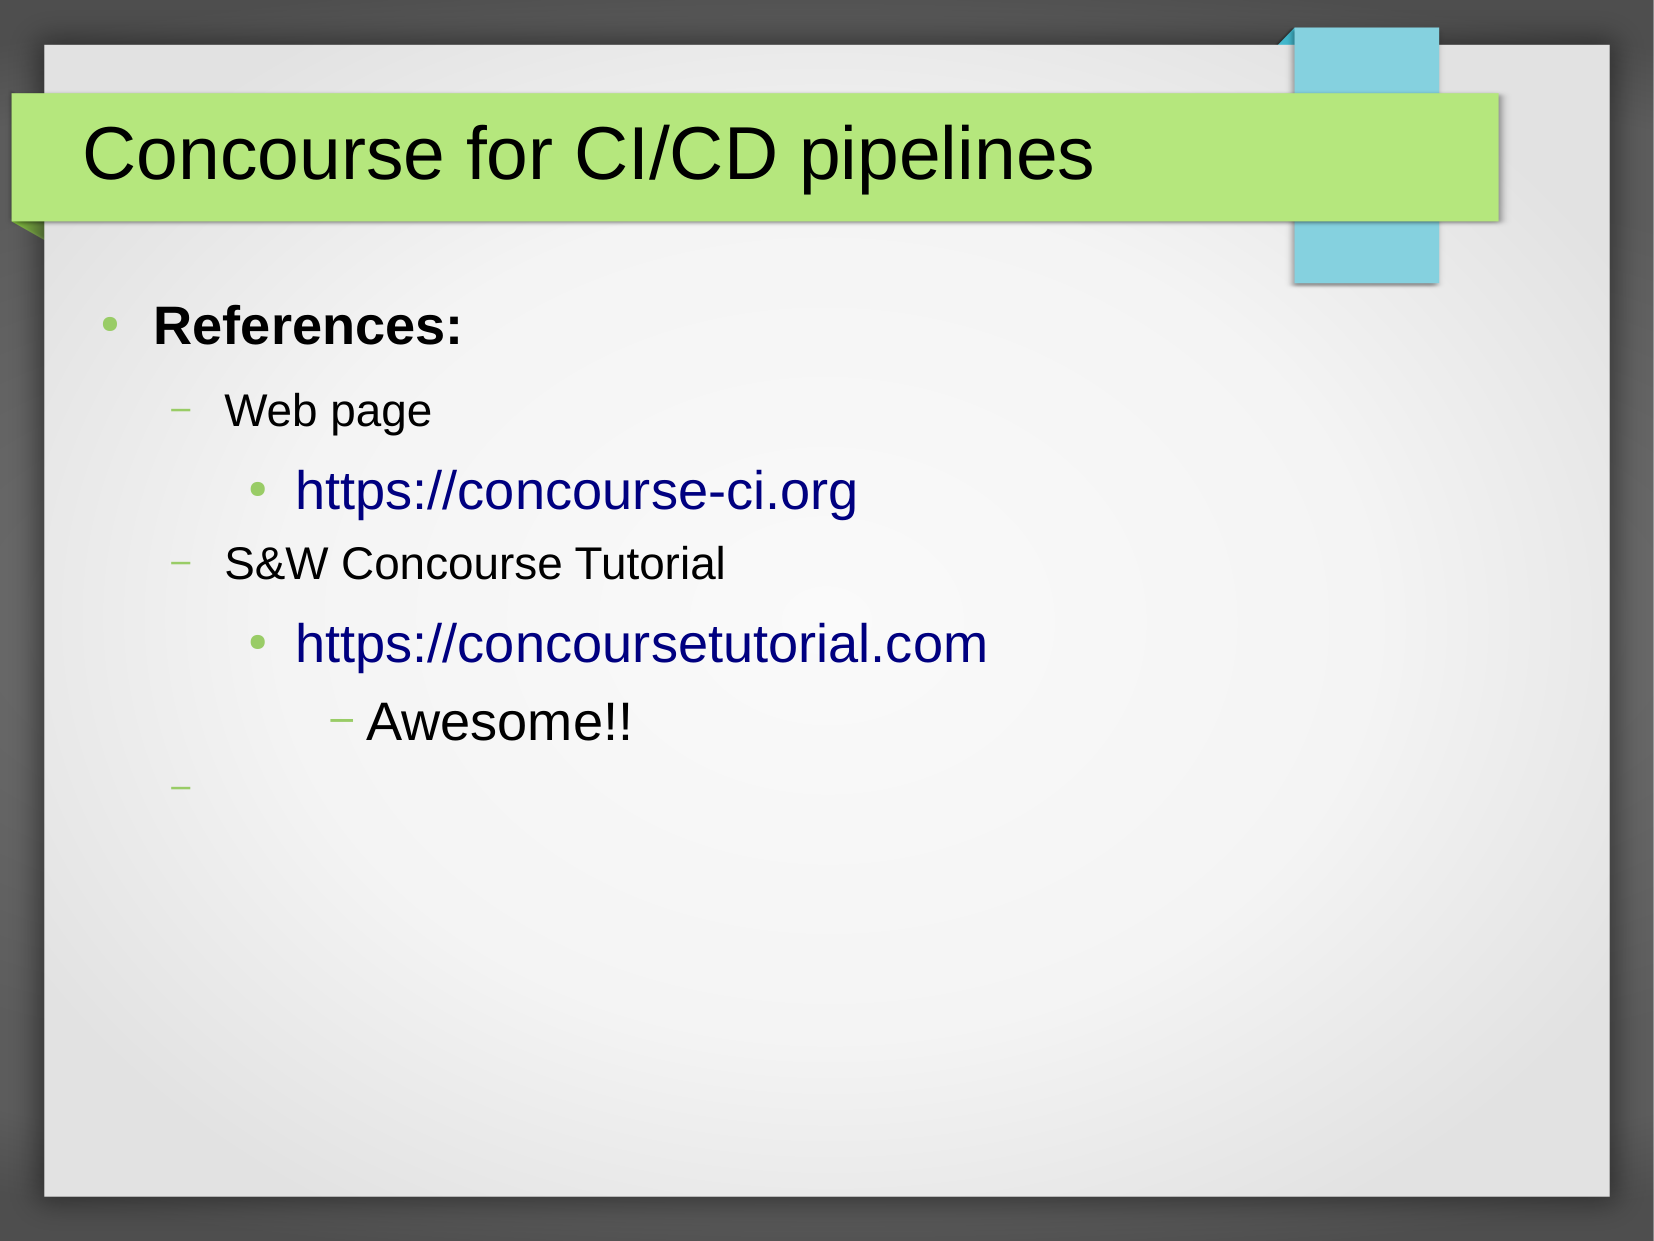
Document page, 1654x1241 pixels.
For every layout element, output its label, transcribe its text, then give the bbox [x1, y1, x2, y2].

title Concourse for CI/CD pipelines [82, 94, 1264, 213]
list References: Web page https://concourse-ci.org S&W Concourse Tutorial https://concoursetutorial.com Awesome!! [82, 295, 1571, 1015]
picture [0, 0, 1654, 1241]
